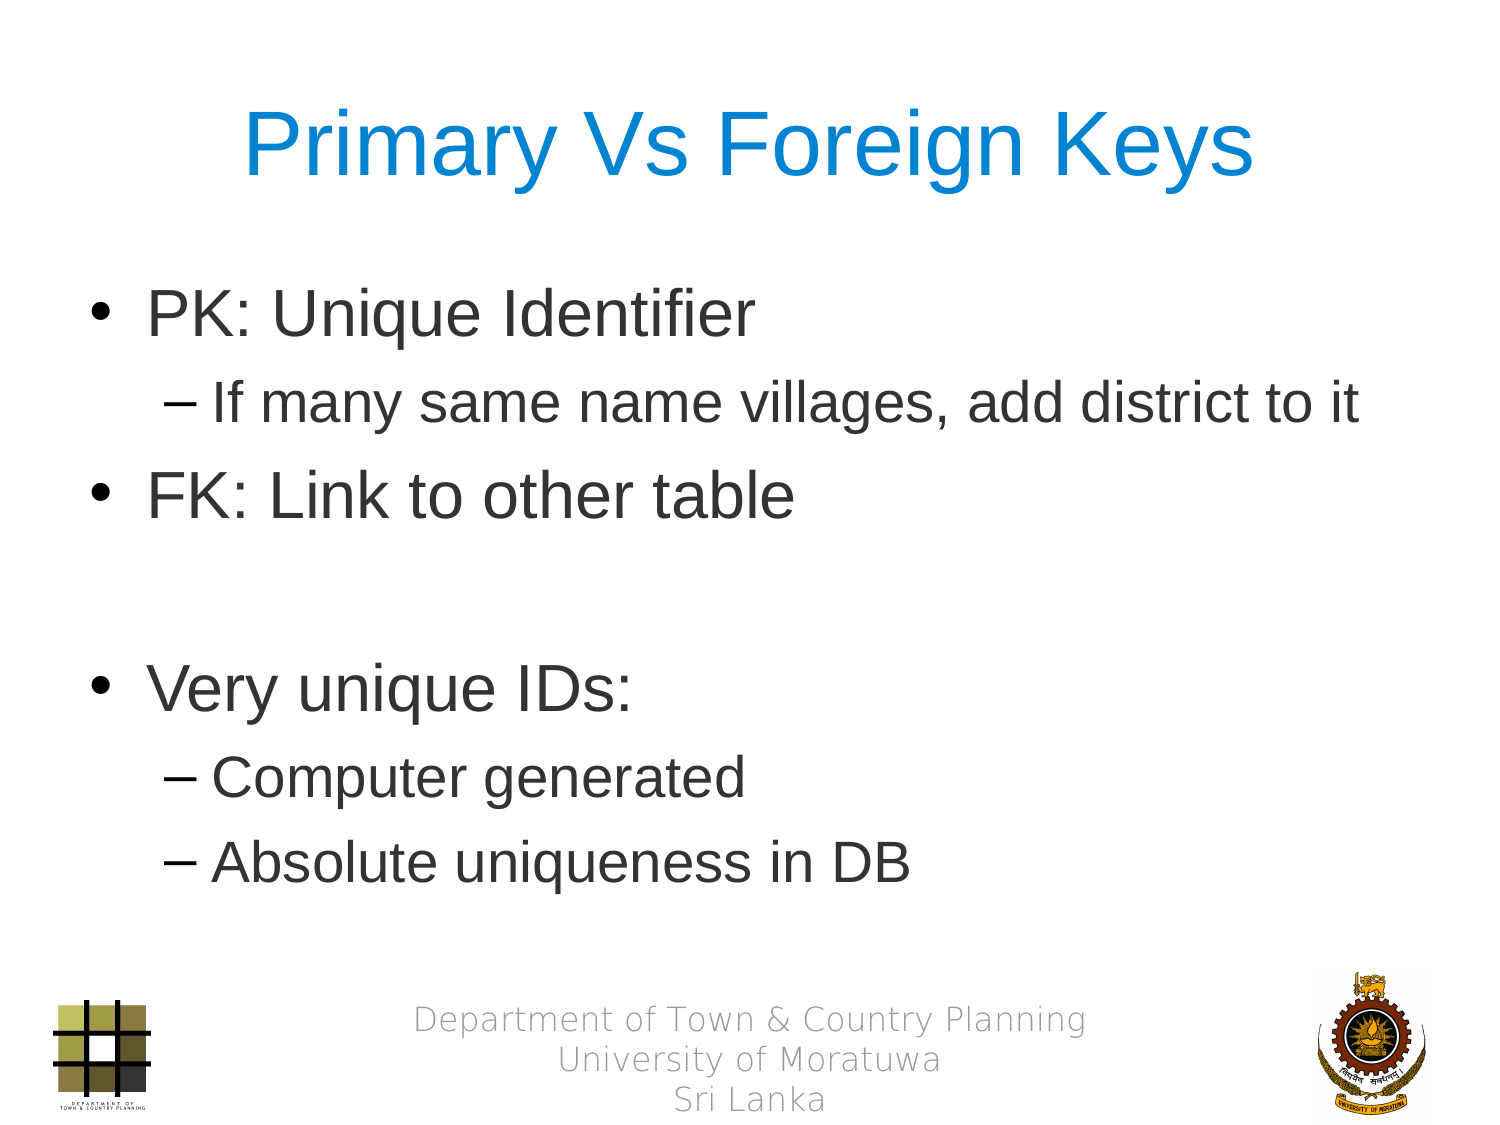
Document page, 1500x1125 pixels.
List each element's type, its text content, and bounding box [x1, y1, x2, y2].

title Primary Vs Foreign Keys [75, 45, 1426, 233]
list PK: Unique Identifier If many same name villages, add district to it FK: Link to other table Very unique IDs: Computer generated Absolute uniqueness in DB [75, 262, 1426, 915]
picture [1312, 966, 1435, 1125]
picture [53, 1000, 151, 1110]
